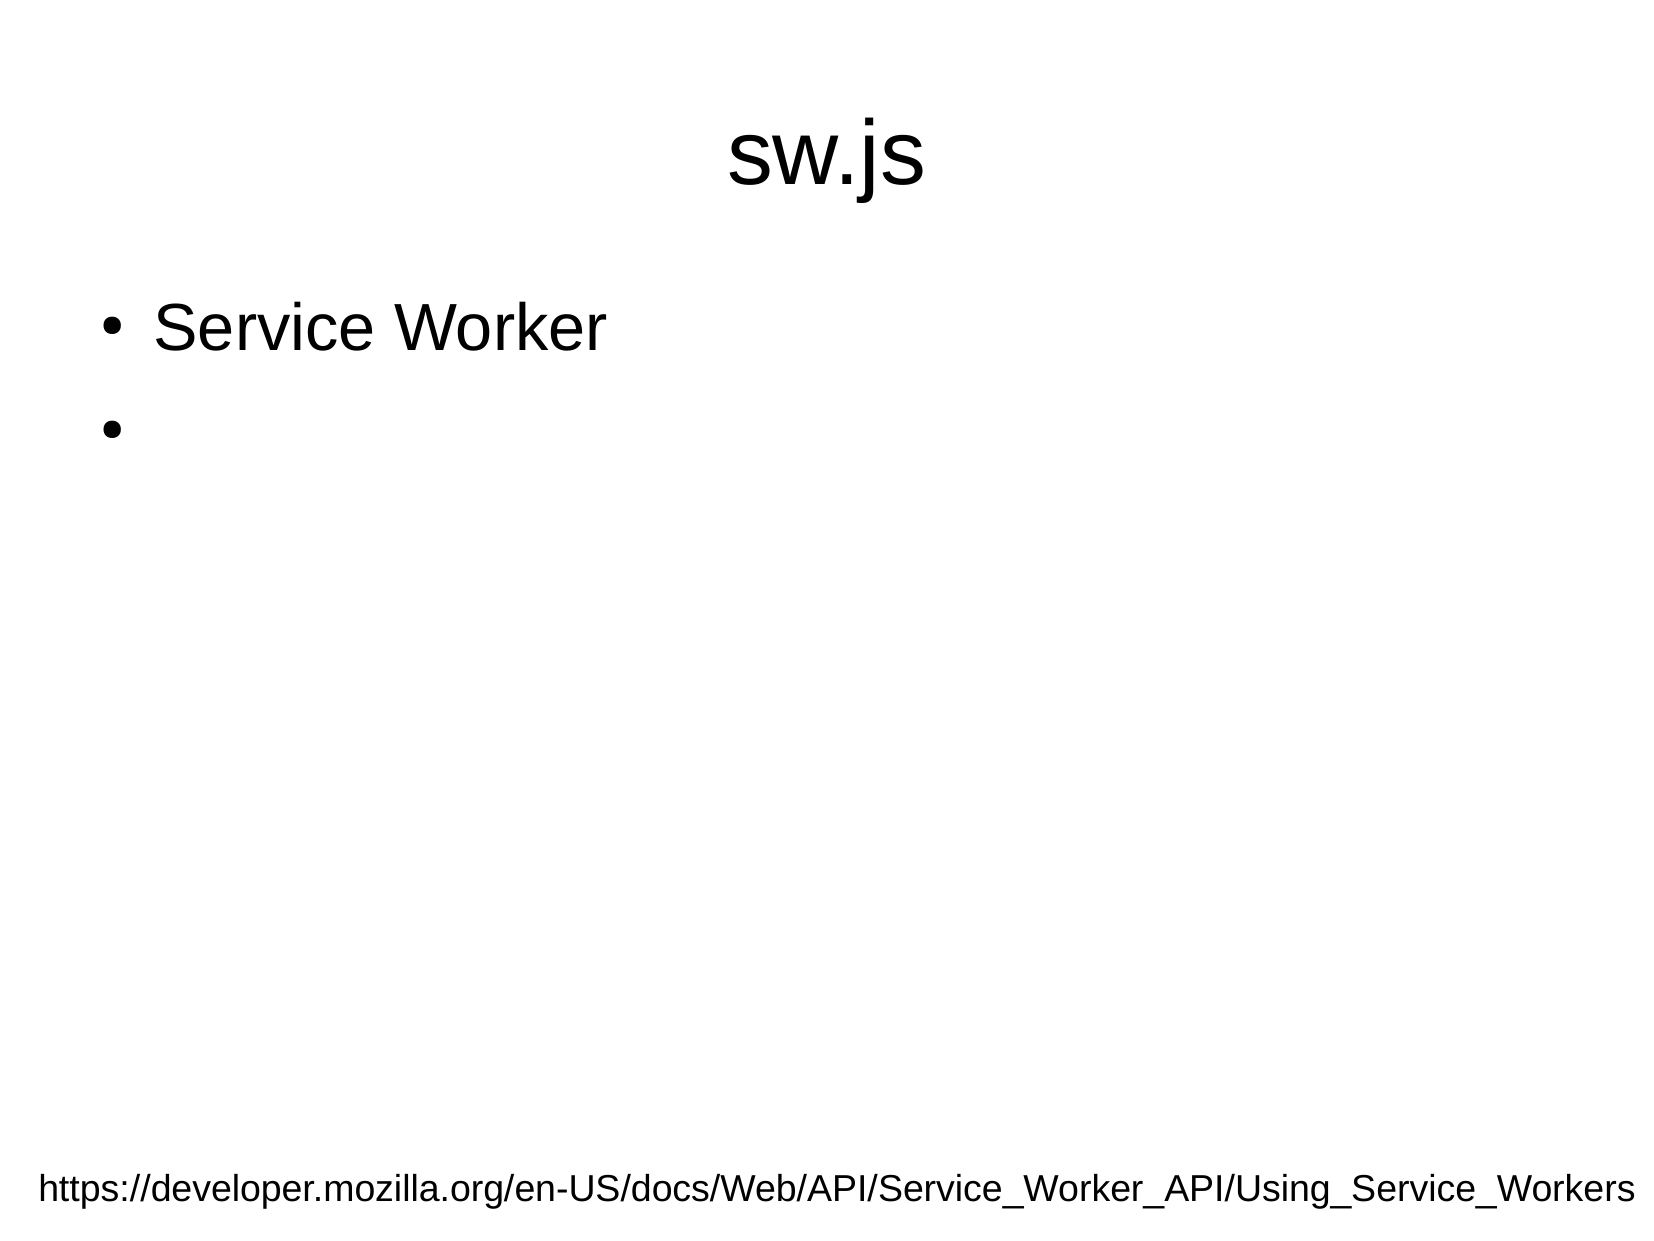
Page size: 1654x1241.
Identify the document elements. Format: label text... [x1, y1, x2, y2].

text_box https://developer.mozilla.org/en-US/docs/Web/API/Service_Worker_API/Using_Service_Workers [23, 1159, 1652, 1217]
title sw.js [82, 49, 1571, 257]
list Service Worker [82, 290, 1571, 1010]
